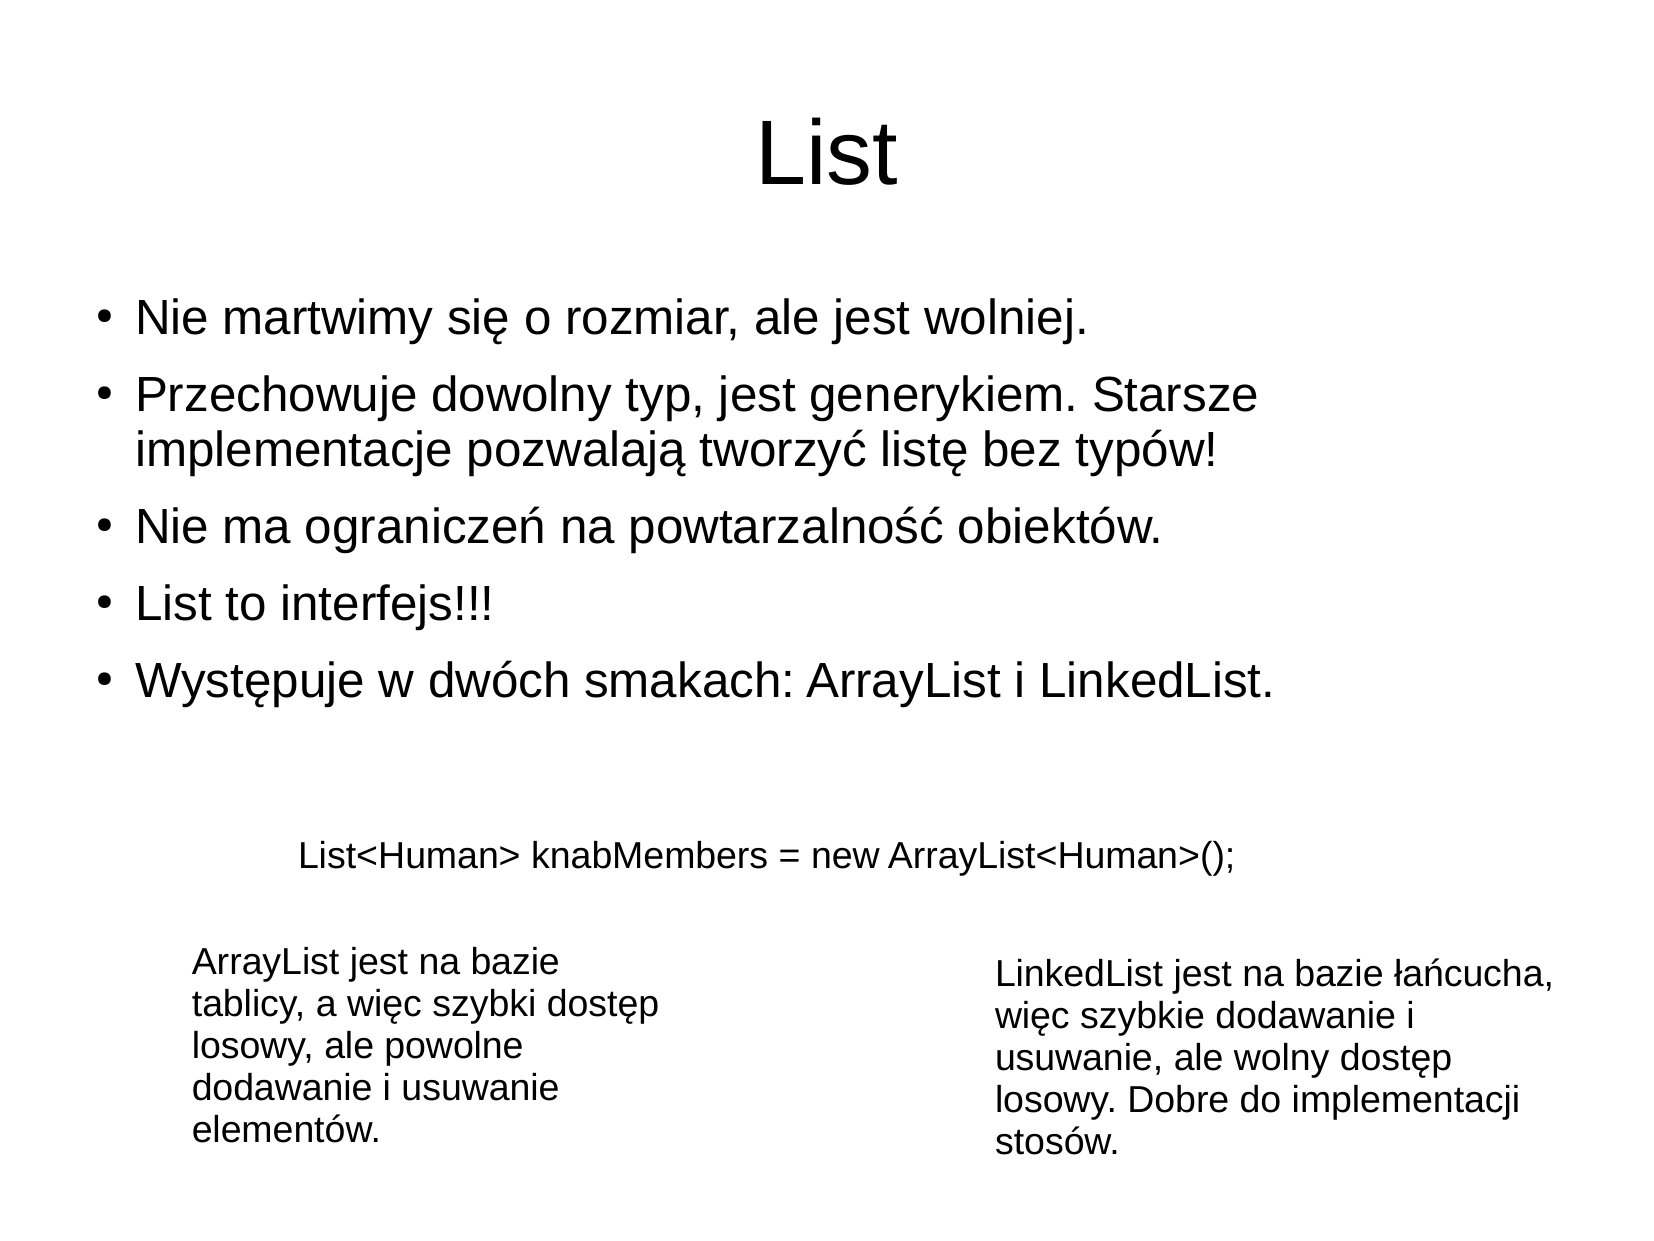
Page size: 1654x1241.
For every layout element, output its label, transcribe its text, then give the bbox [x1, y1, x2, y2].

text_box List<Human> knabMembers = new ArrayList<Human>(); [283, 826, 1371, 884]
title List [82, 49, 1571, 257]
text_box LinkedList jest na bazie łańcucha, więc szybkie dodawanie i usuwanie, ale wolny dostęp losowy. Dobre do implementacji stosów. [980, 944, 1571, 1170]
list Nie martwimy się o rozmiar, ale jest wolniej. Przechowuje dowolny typ, jest generykiem. Starsze implementacje pozwalają tworzyć listę bez typów! Nie ma ograniczeń na powtarzalność obiektów. List to interfejs!!! Występuje w dwóch smakach: ArrayList i LinkedList. [82, 290, 1571, 709]
text_box ArrayList jest na bazie tablicy, a więc szybki dostęp losowy, ale powolne dodawanie i usuwanie elementów. [177, 933, 697, 1158]
